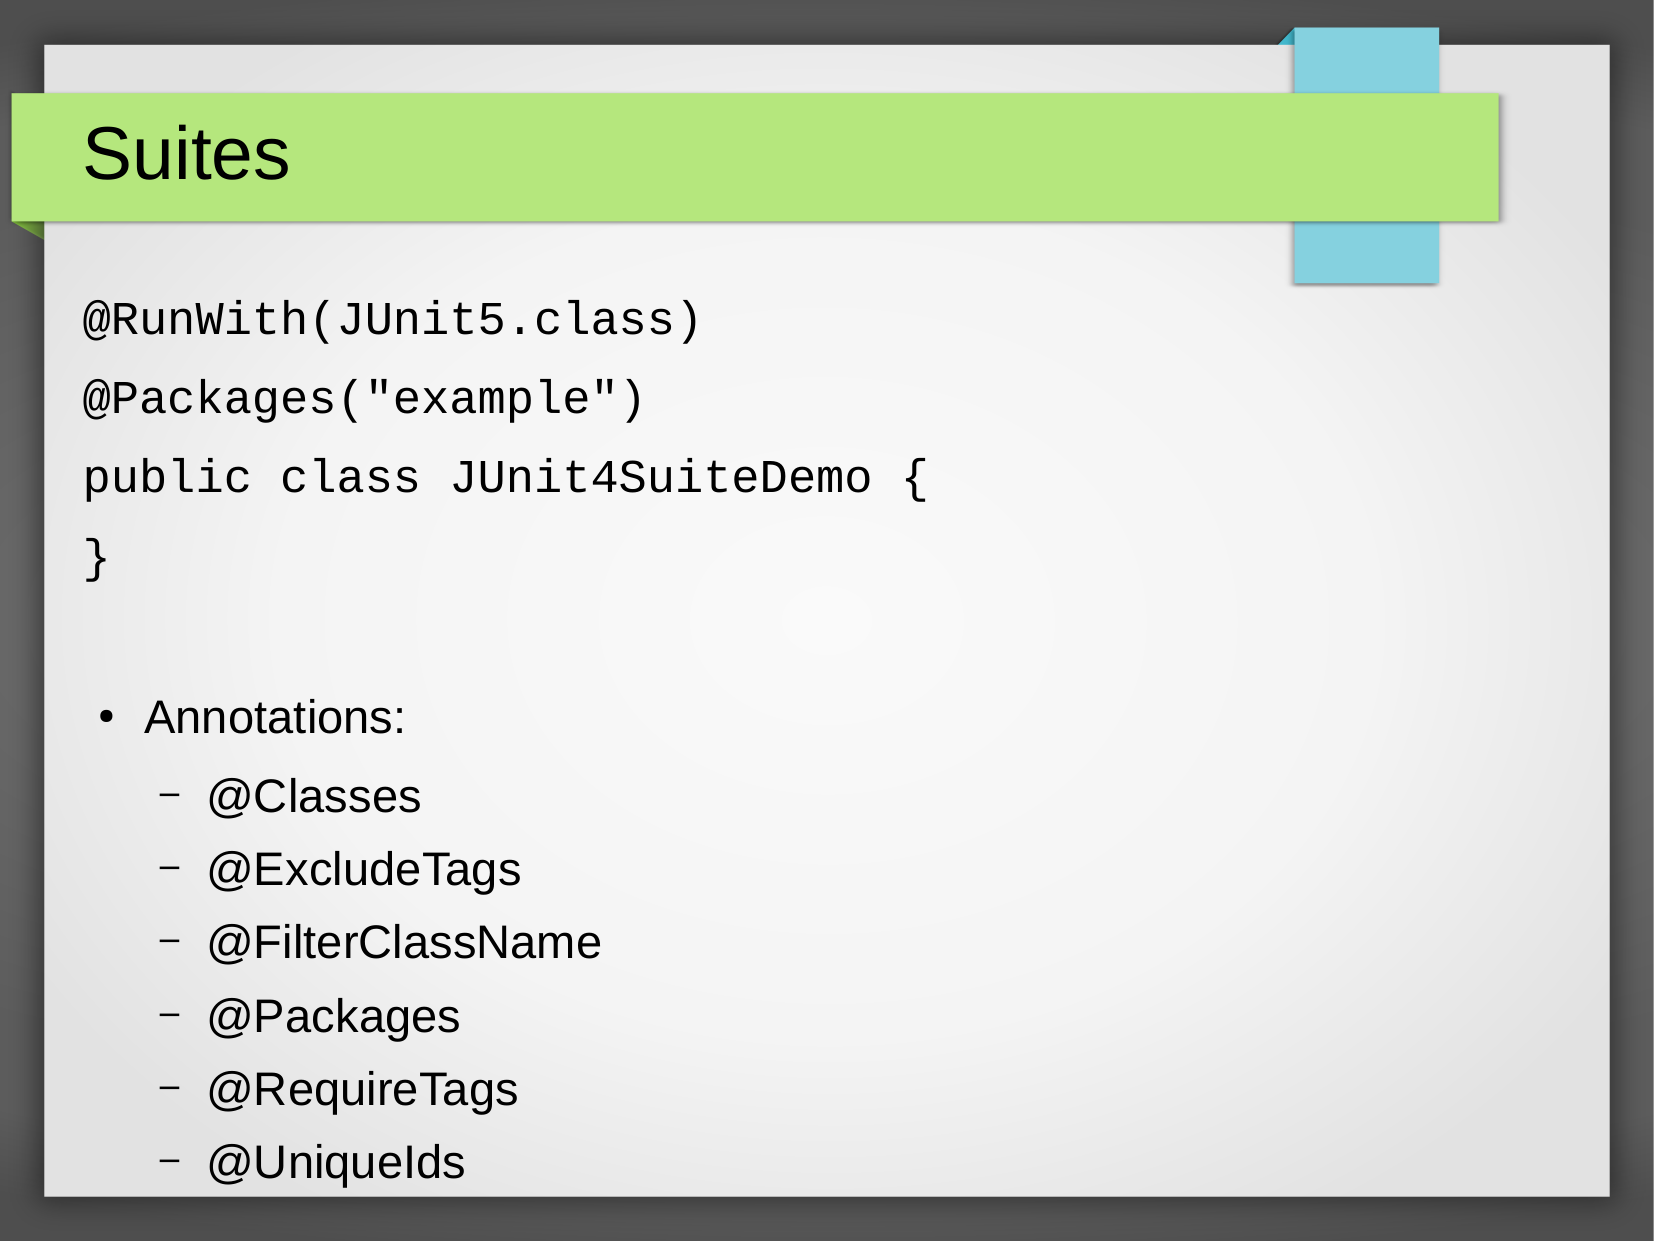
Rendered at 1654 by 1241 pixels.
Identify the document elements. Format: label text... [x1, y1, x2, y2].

title Suites [82, 94, 1264, 213]
picture [0, 0, 1654, 1241]
list @RunWith(JUnit5.class) @Packages("example") public class JUnit4SuiteDemo { } Annotations: @Classes @ExcludeTags @FilterClassName @Packages @RequireTags @UniqueIds [82, 295, 1571, 1193]
